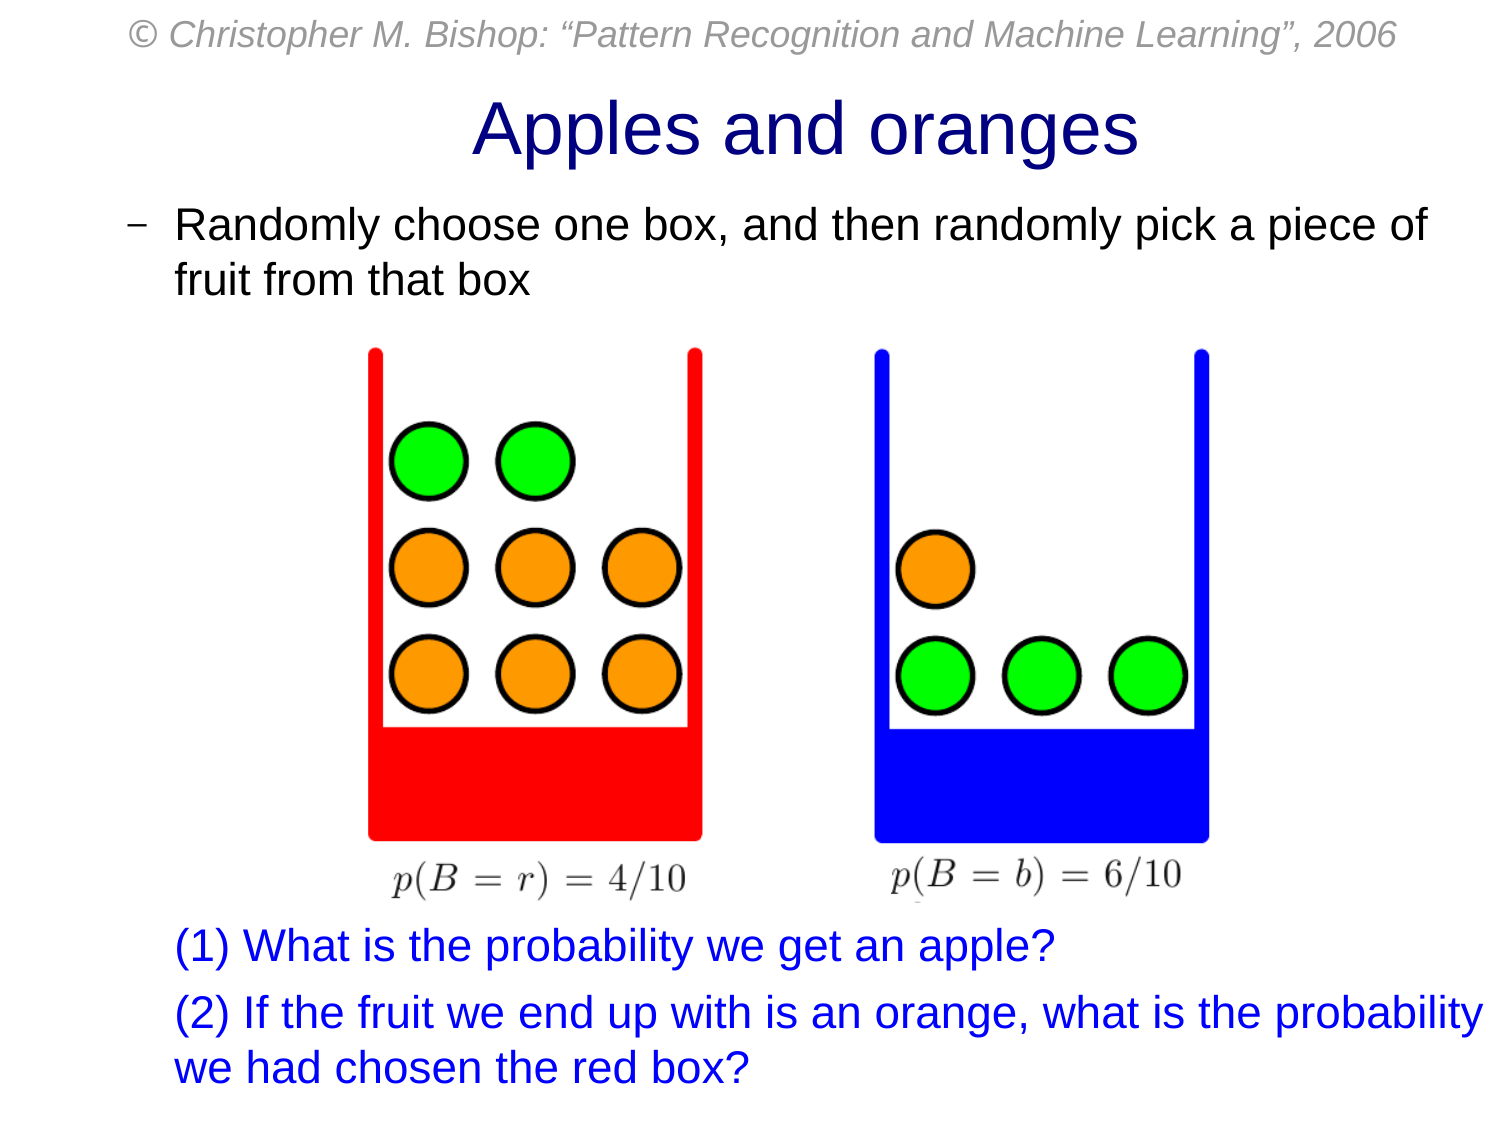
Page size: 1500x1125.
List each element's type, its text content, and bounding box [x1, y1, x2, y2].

picture [367, 346, 705, 845]
title Apples and oranges [149, 90, 1463, 179]
list Randomly choose one box, and then randomly pick a piece of fruit from that box (1) What is the probability we get an apple? (2) If the fruit we end up with is an orange, what is the probability we had chosen the red box? [37, 187, 1500, 1125]
picture [389, 854, 690, 902]
text_box © Christopher M. Bishop: “Pattern Recognition and Machine Learning”, 2006 [112, 0, 1500, 90]
picture [891, 853, 1183, 903]
picture [871, 345, 1213, 847]
